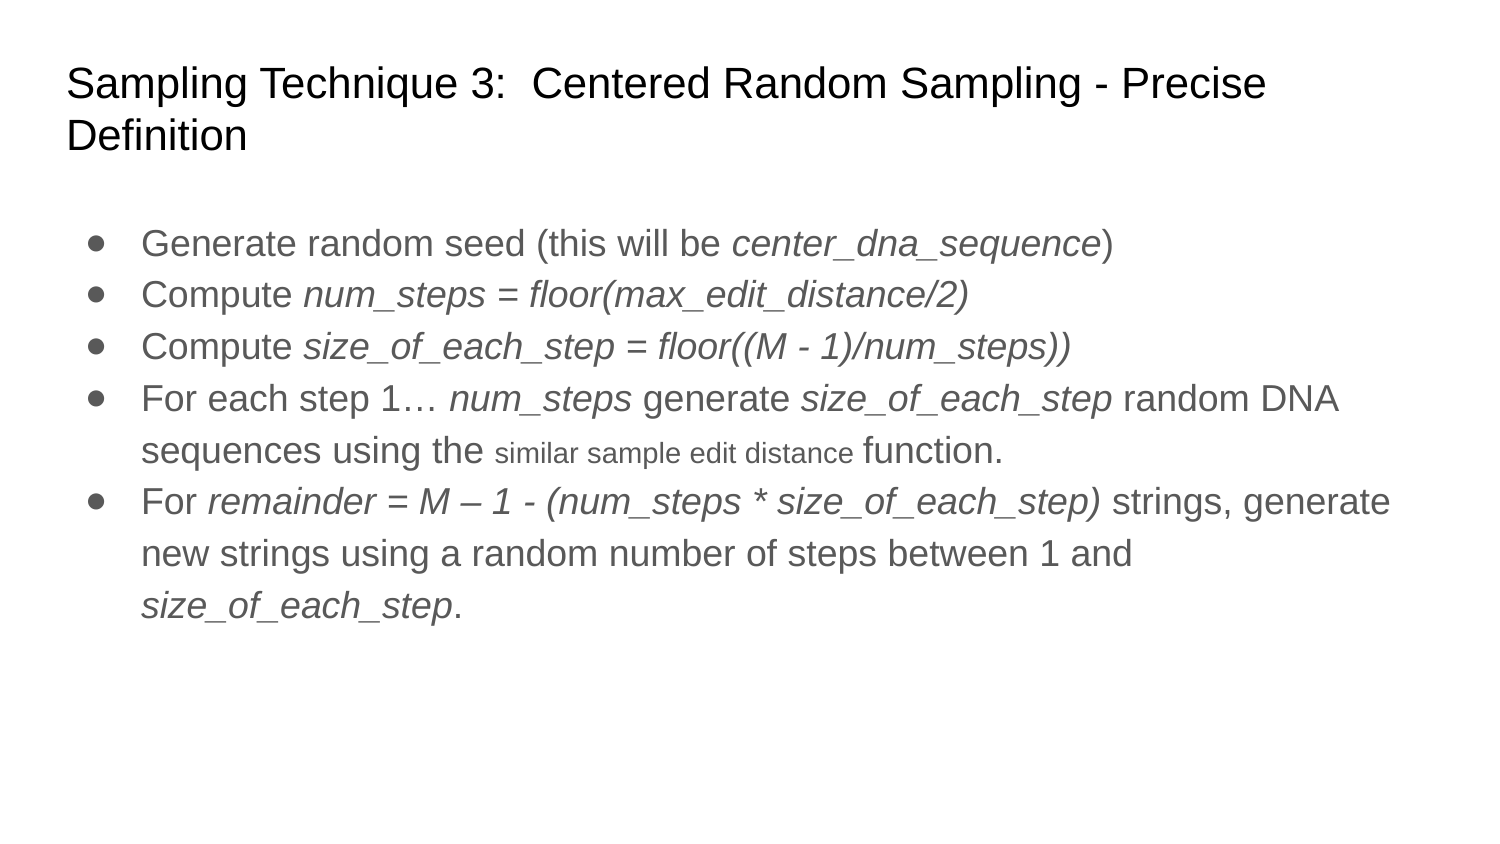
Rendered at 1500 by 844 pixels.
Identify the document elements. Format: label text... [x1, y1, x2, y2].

list Generate random seed (this will be center_dna_sequence) Compute num_steps = floor(max_edit_distance/2) Compute size_of_each_step = floor((M - 1)/num_steps)) For each step 1… num_steps generate size_of_each_step random DNA sequences using the similar sample edit distance function. For remainder = M – 1 - (num_steps * size_of_each_step) strings, generate new strings using a random number of steps between 1 and size_of_each_step. [51, 196, 1463, 794]
title Sampling Technique 3: Centered Random Sampling - Precise Definition [51, 39, 1449, 175]
